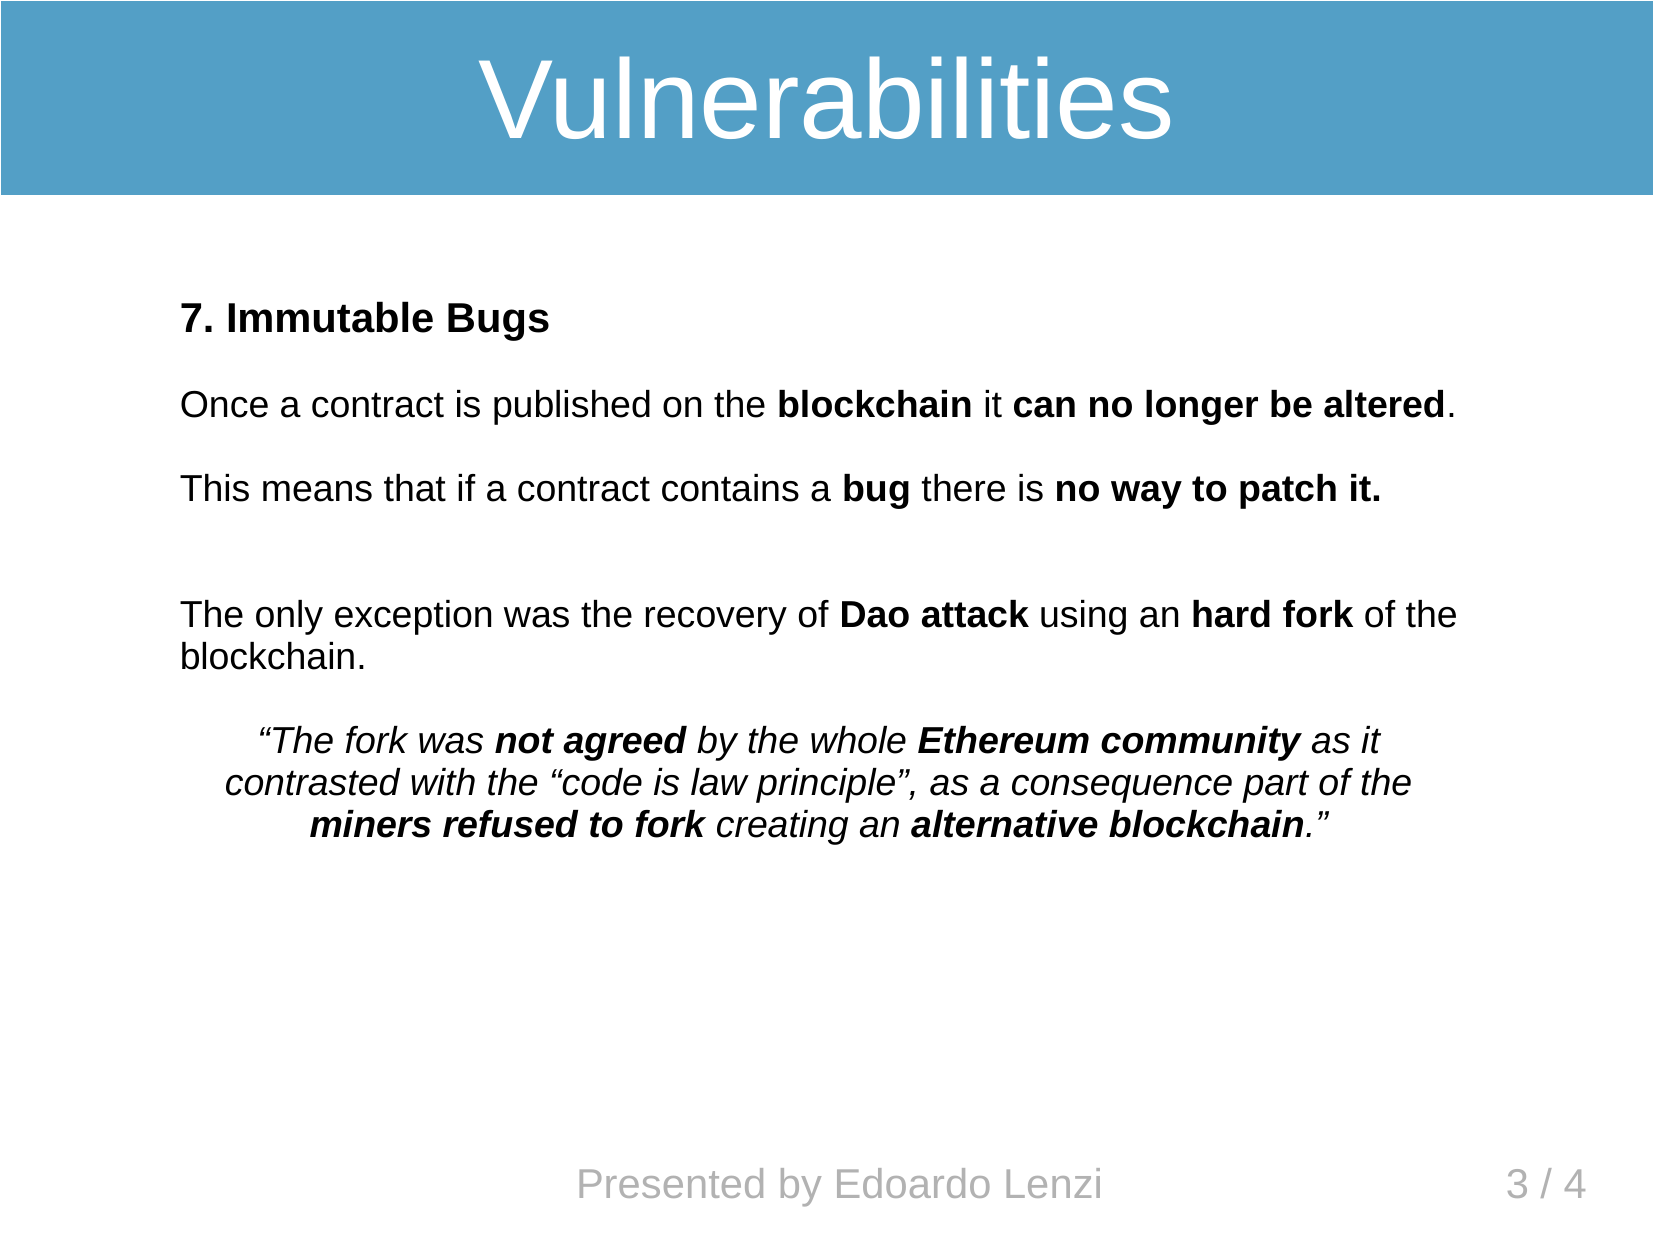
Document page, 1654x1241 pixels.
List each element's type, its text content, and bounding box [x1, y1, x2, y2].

text_box [1571, 0, 1654, 196]
text_box 7. Immutable Bugs Once a contract is published on the blockchain it can no longer be altered. This means that if a contract contains a bug there is no way to patch it. The only exception was the recovery of Dao attack using an hard fork of the blockchain. “The fork was not agreed by the whole Ethereum community as it contrasted with the “code is law principle”, as a consequence part of the miners refused to fork creating an alternative blockchain.” [165, 287, 1501, 1101]
text_box [0, 0, 82, 196]
list Presented by Edoardo Lenzi 3 / 4 [505, 1160, 1654, 1241]
title Vulnerabilities [82, 0, 1571, 204]
